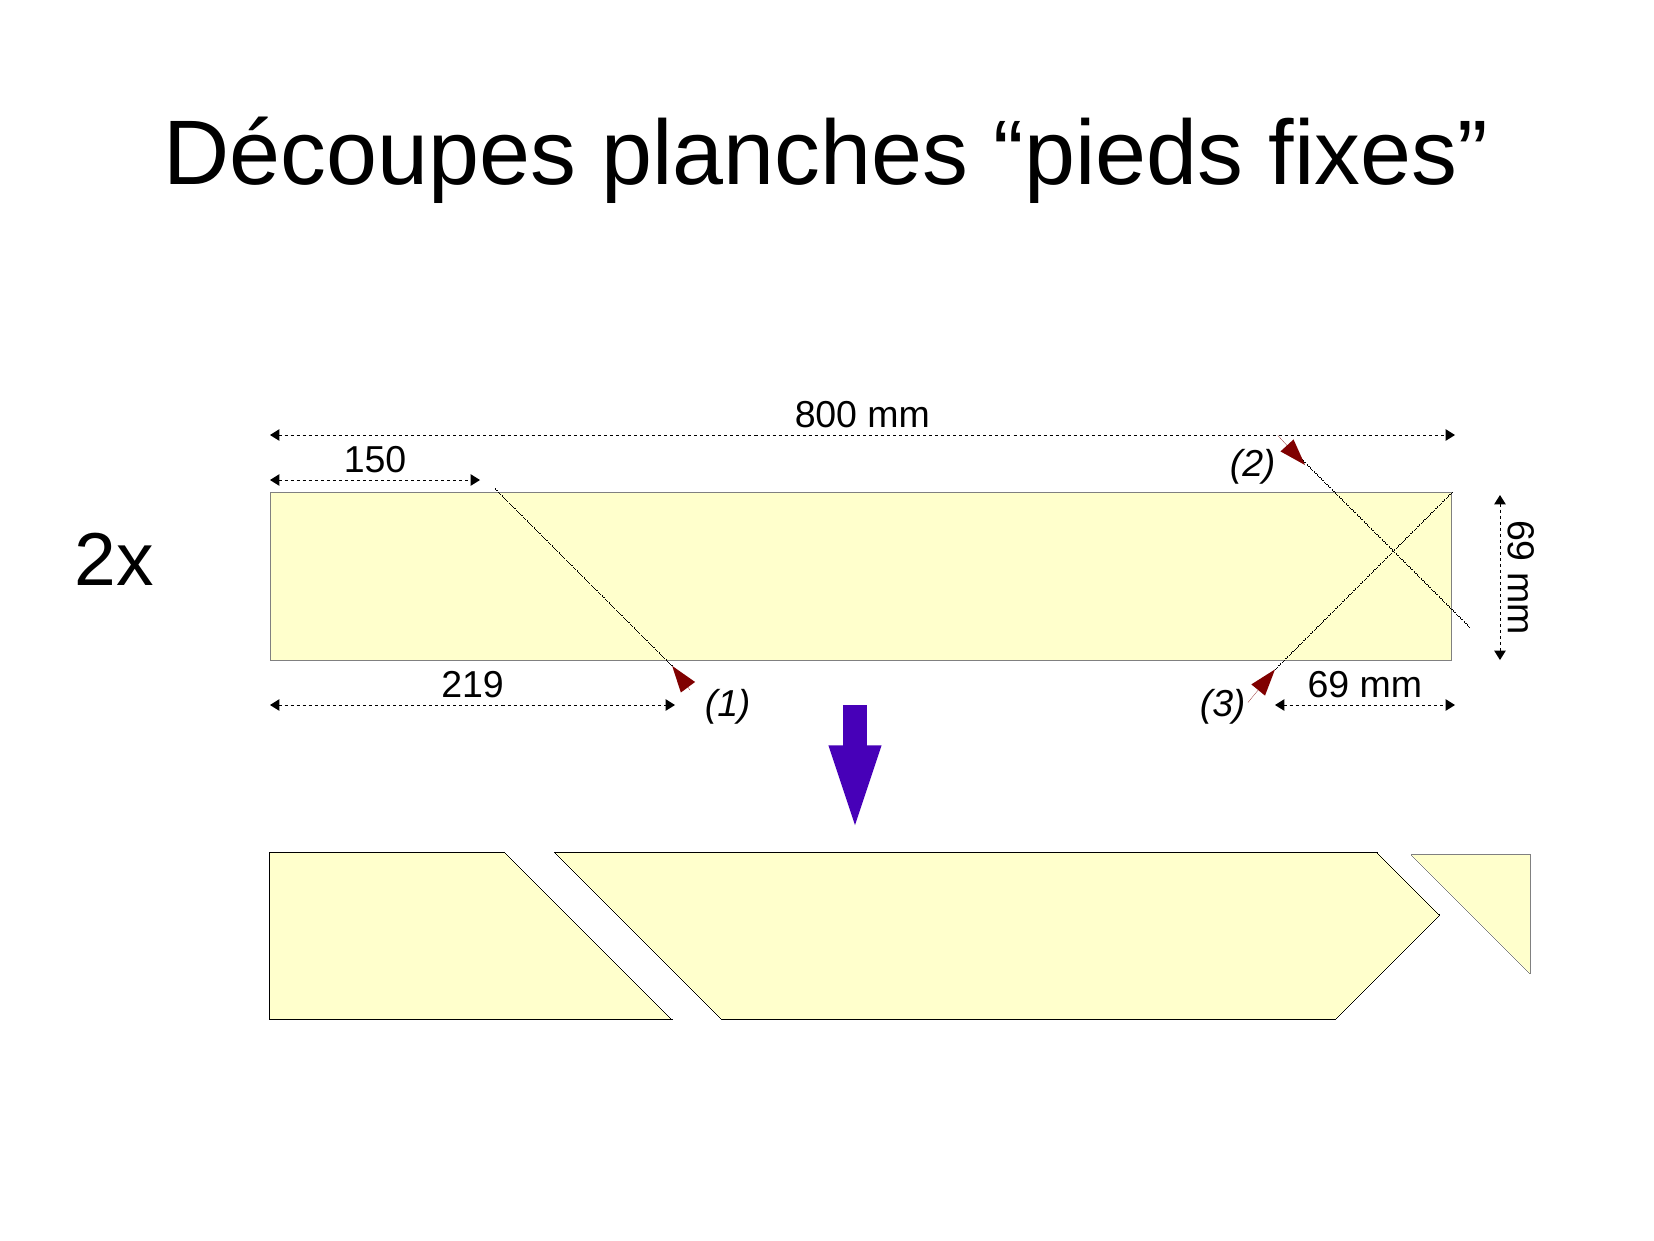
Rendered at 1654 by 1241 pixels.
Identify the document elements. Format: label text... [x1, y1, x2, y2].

text_box [270, 492, 1452, 661]
text_box (2) [1215, 435, 1306, 493]
text_box (1) [690, 675, 781, 732]
text_box 2x [60, 510, 181, 609]
title Découpes planches “pieds fixes” [82, 49, 1571, 257]
text_box [269, 852, 673, 1020]
text_box (3) [1185, 675, 1276, 732]
text_box [554, 852, 1440, 1020]
text_box [1411, 854, 1531, 974]
text_box (2) [1279, 435, 1306, 465]
